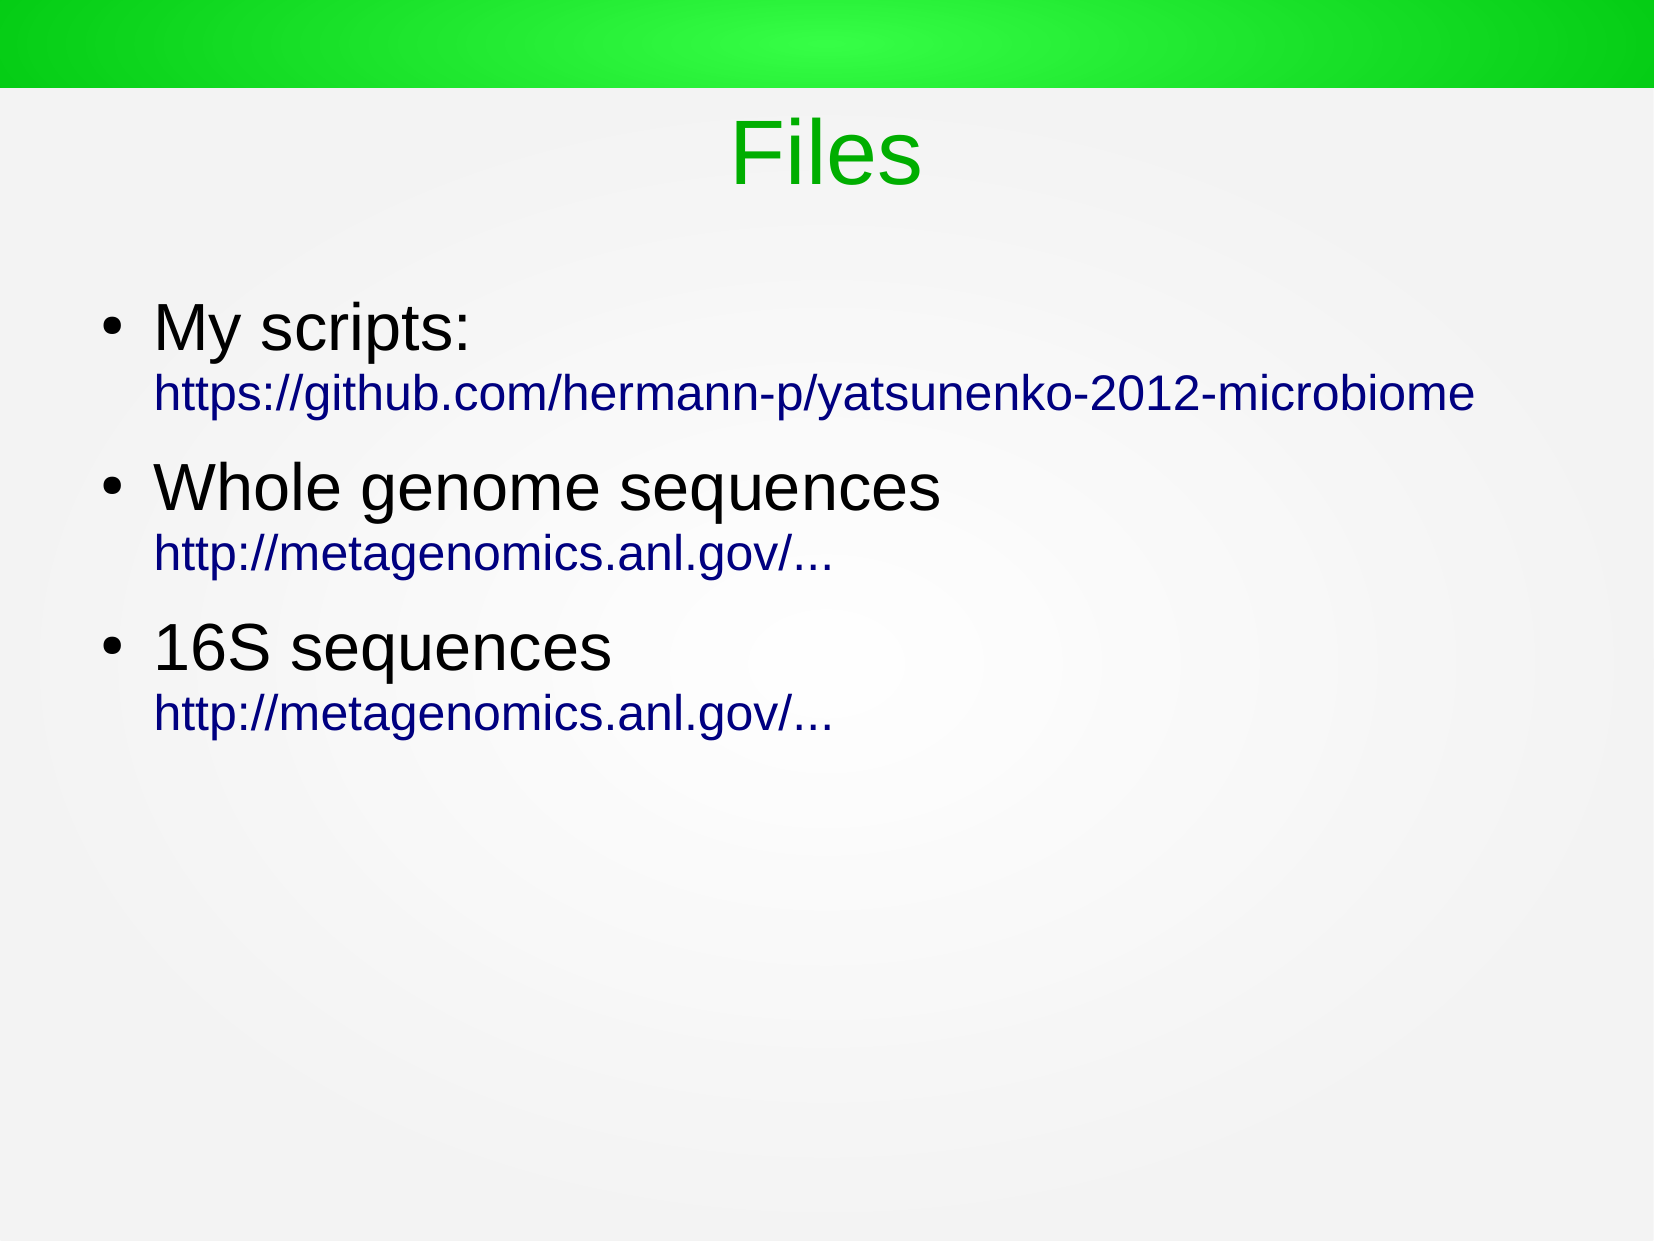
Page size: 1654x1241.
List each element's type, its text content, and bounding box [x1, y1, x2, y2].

list My scripts: https://github.com/hermann-p/yatsunenko-2012-microbiome Whole genome sequences http://metagenomics.anl.gov/... 16S sequences http://metagenomics.anl.gov/... [82, 290, 1538, 1010]
title Files [82, 49, 1571, 257]
